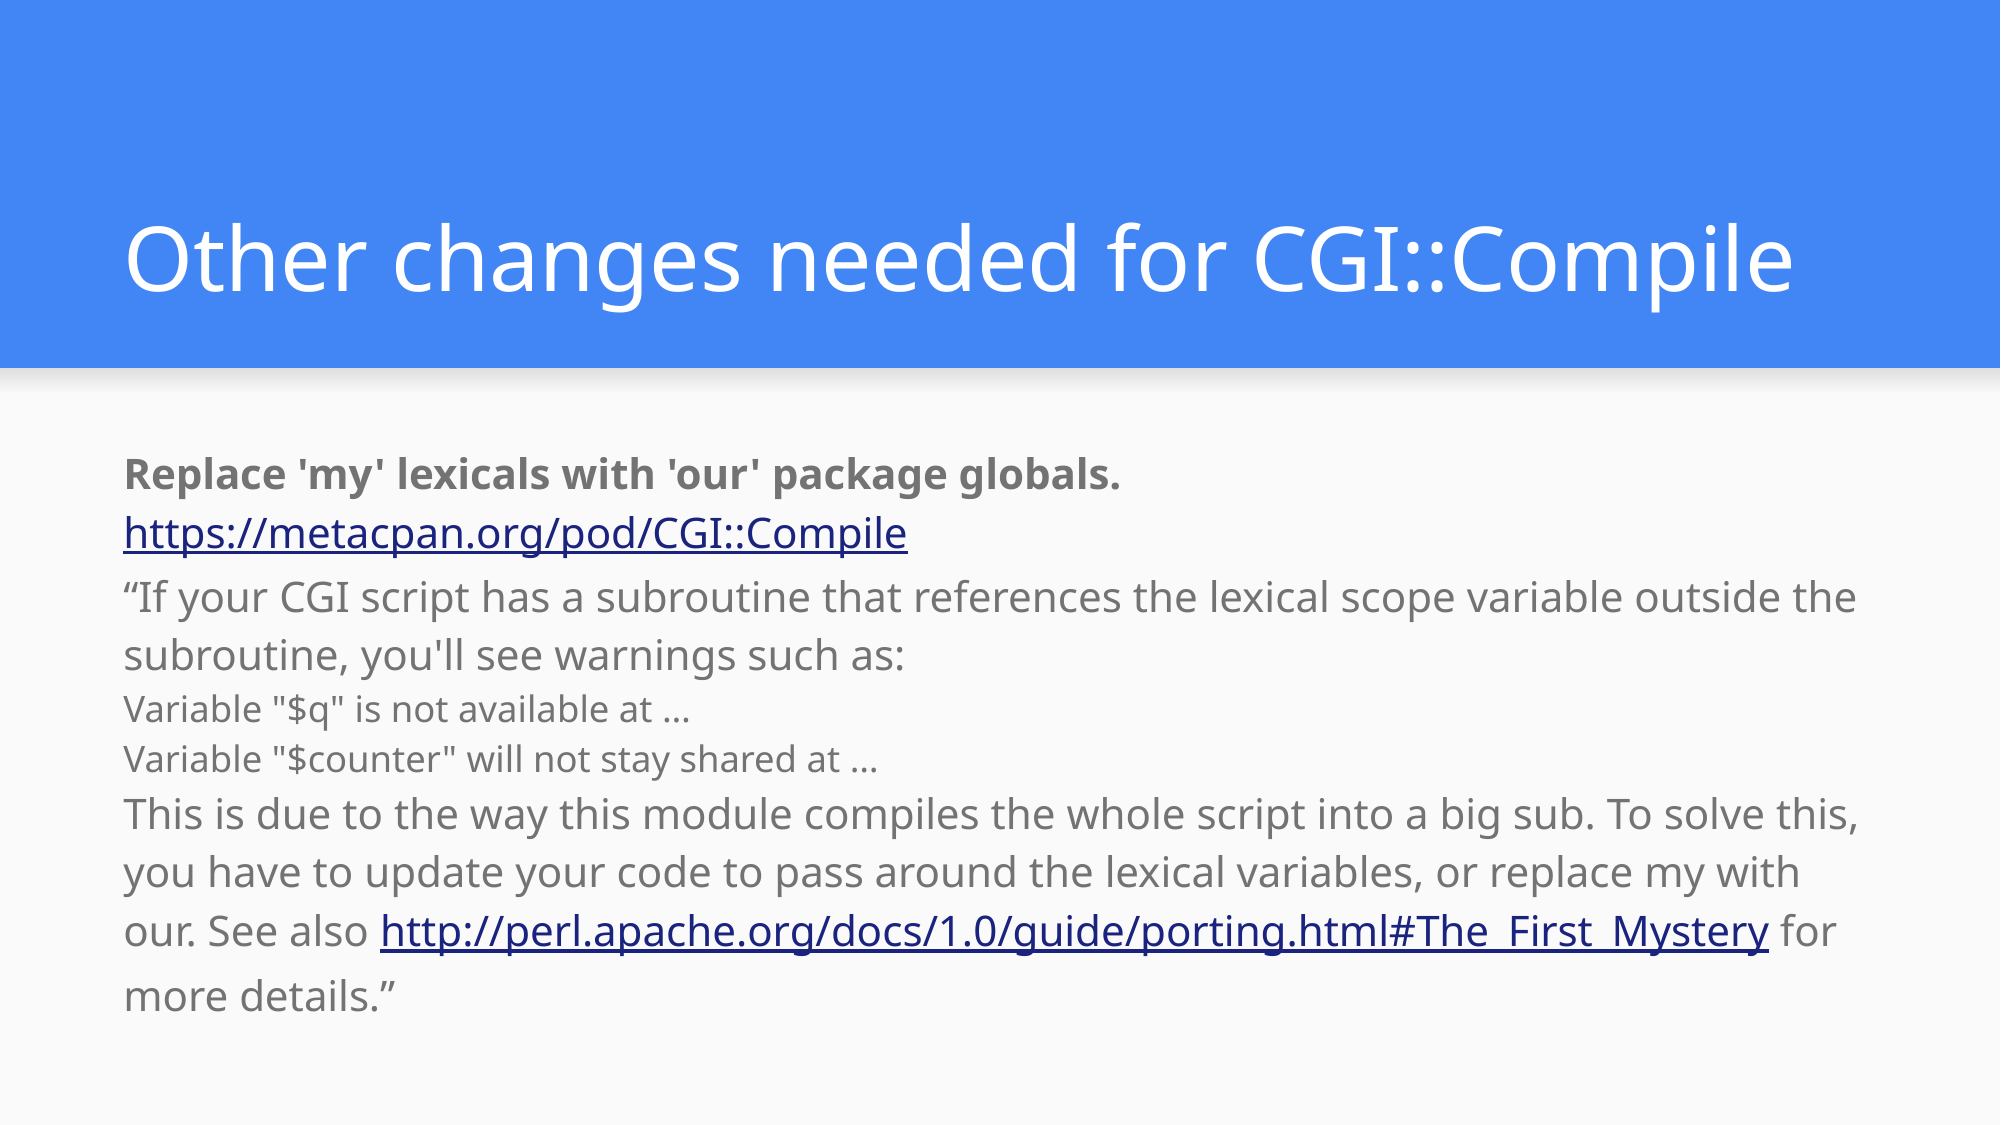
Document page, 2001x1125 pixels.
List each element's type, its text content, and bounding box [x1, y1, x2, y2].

title Other changes needed for CGI::Compile [103, 161, 1902, 330]
list Replace 'my' lexicals with 'our' package globals. https://metacpan.org/pod/CGI::Compile “If your CGI script has a subroutine that references the lexical scope variable outside the subroutine, you'll see warnings such as: Variable "$q" is not available at … Variable "$counter" will not stay shared at … This is due to the way this module compiles the whole script into a big sub. To solve this, you have to update your code to pass around the lexical variables, or replace my with our. See also http://perl.apache.org/docs/1.0/guide/porting.html#The_First_Mystery for more details.” [103, 419, 1902, 1085]
